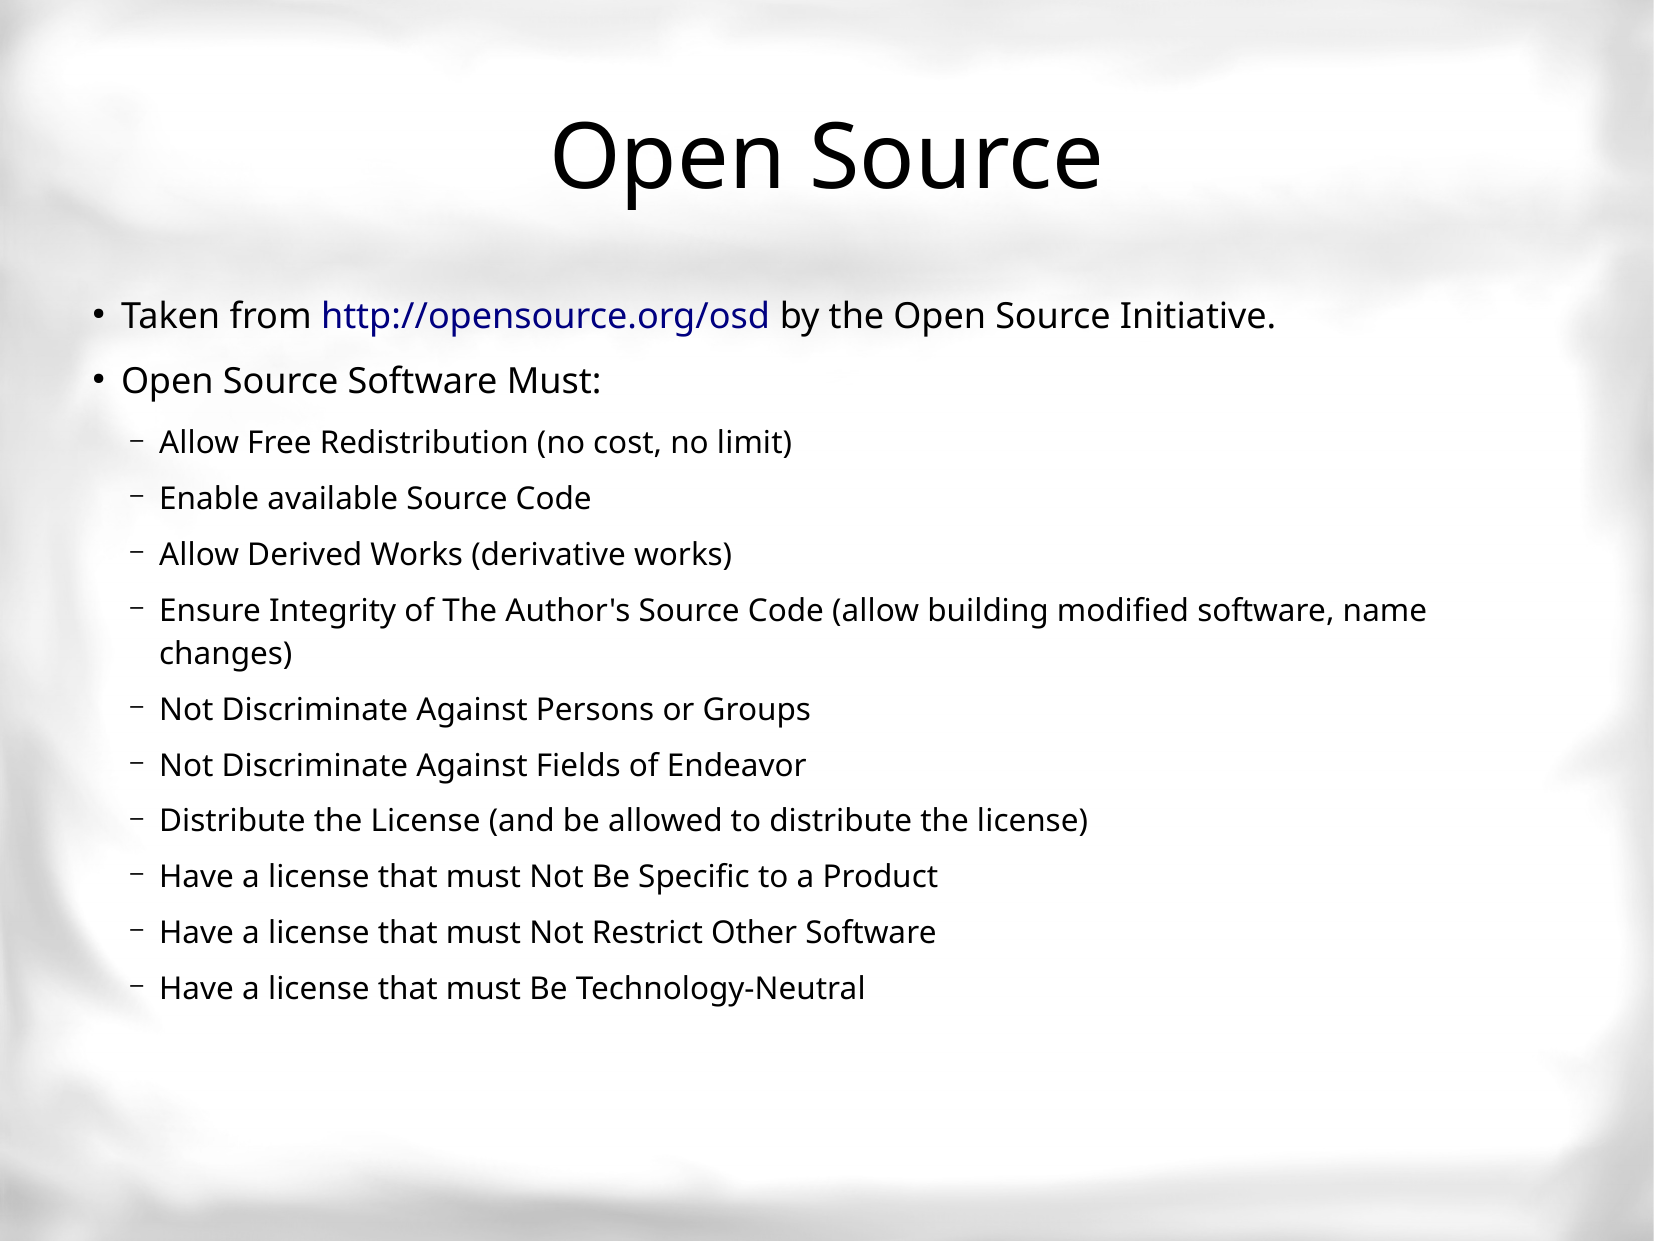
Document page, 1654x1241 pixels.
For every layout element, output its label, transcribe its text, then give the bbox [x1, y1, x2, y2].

title Open Source [82, 49, 1571, 257]
list Taken from http://opensource.org/osd by the Open Source Initiative. Open Source Software Must: Allow Free Redistribution (no cost, no limit) Enable available Source Code Allow Derived Works (derivative works) Ensure Integrity of The Author's Source Code (allow building modified software, name changes) Not Discriminate Against Persons or Groups Not Discriminate Against Fields of Endeavor Distribute the License (and be allowed to distribute the license) Have a license that must Not Be Specific to a Product Have a license that must Not Restrict Other Software Have a license that must Be Technology-Neutral [82, 290, 1538, 1010]
picture [0, 0, 1654, 1241]
